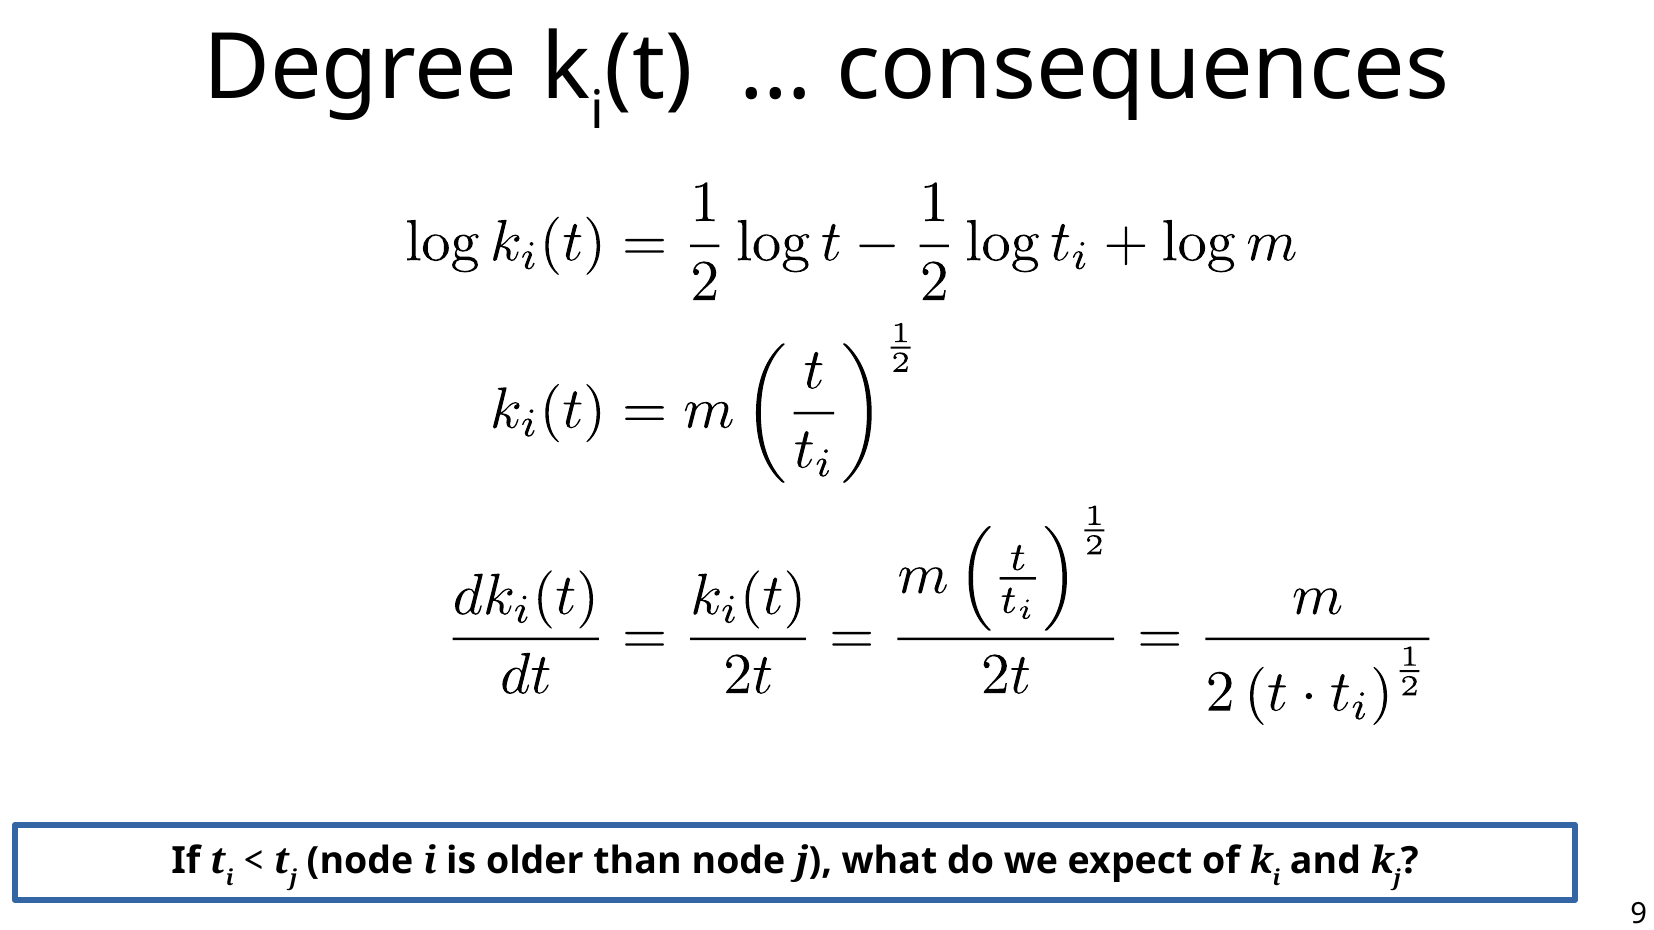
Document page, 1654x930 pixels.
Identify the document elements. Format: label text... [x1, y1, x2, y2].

text_box [405, 182, 1430, 726]
text_box If ti < tj (node i is older than node j), what do we expect of ki and kj? [15, 825, 1576, 901]
title Degree ki(t) … consequences [82, 9, 1571, 136]
